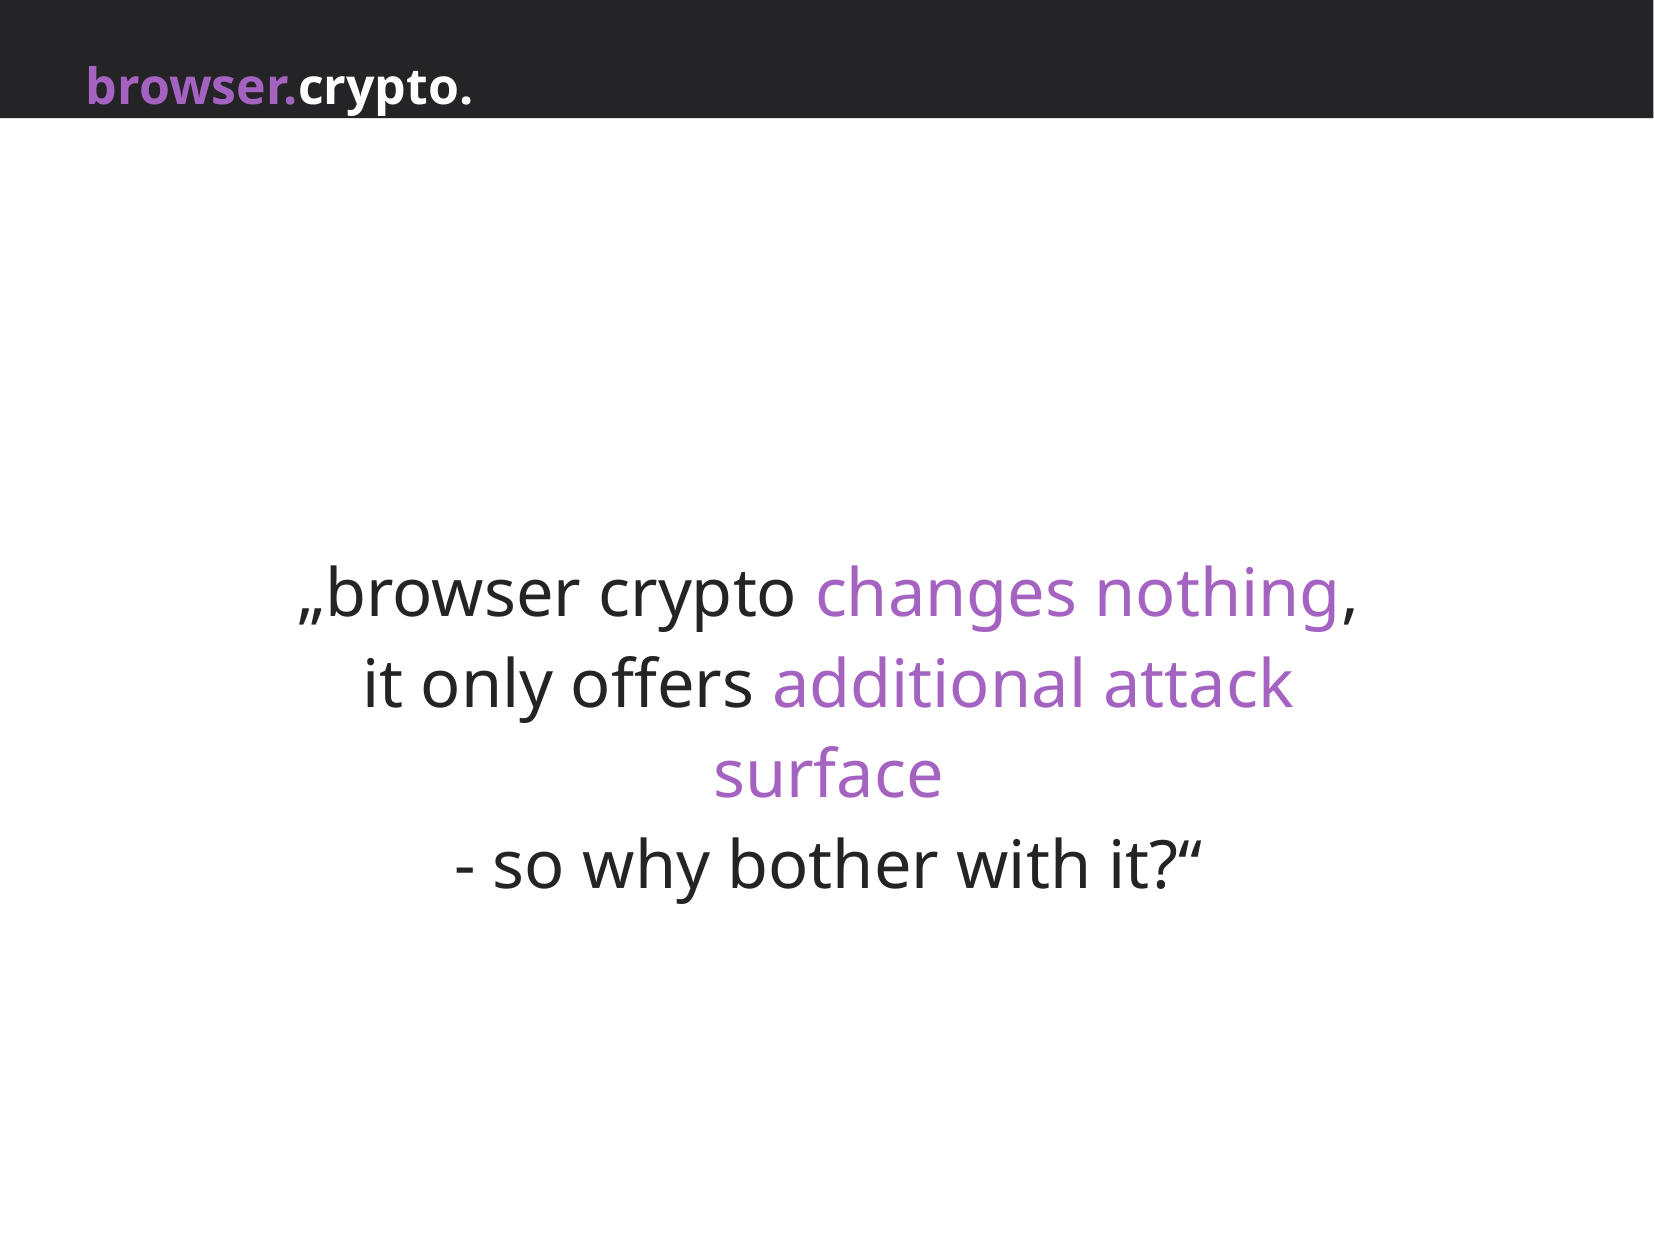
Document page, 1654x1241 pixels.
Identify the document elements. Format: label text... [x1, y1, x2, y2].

text_box „browser crypto changes nothing, it only offers additional attack surface - so why bother with it?“ [265, 446, 1392, 783]
text_box [0, 0, 1654, 119]
text_box [845, 783, 862, 793]
text_box browser.crypto. [70, 43, 567, 119]
text_box [165, 531, 1441, 1087]
text_box [756, 783, 774, 793]
